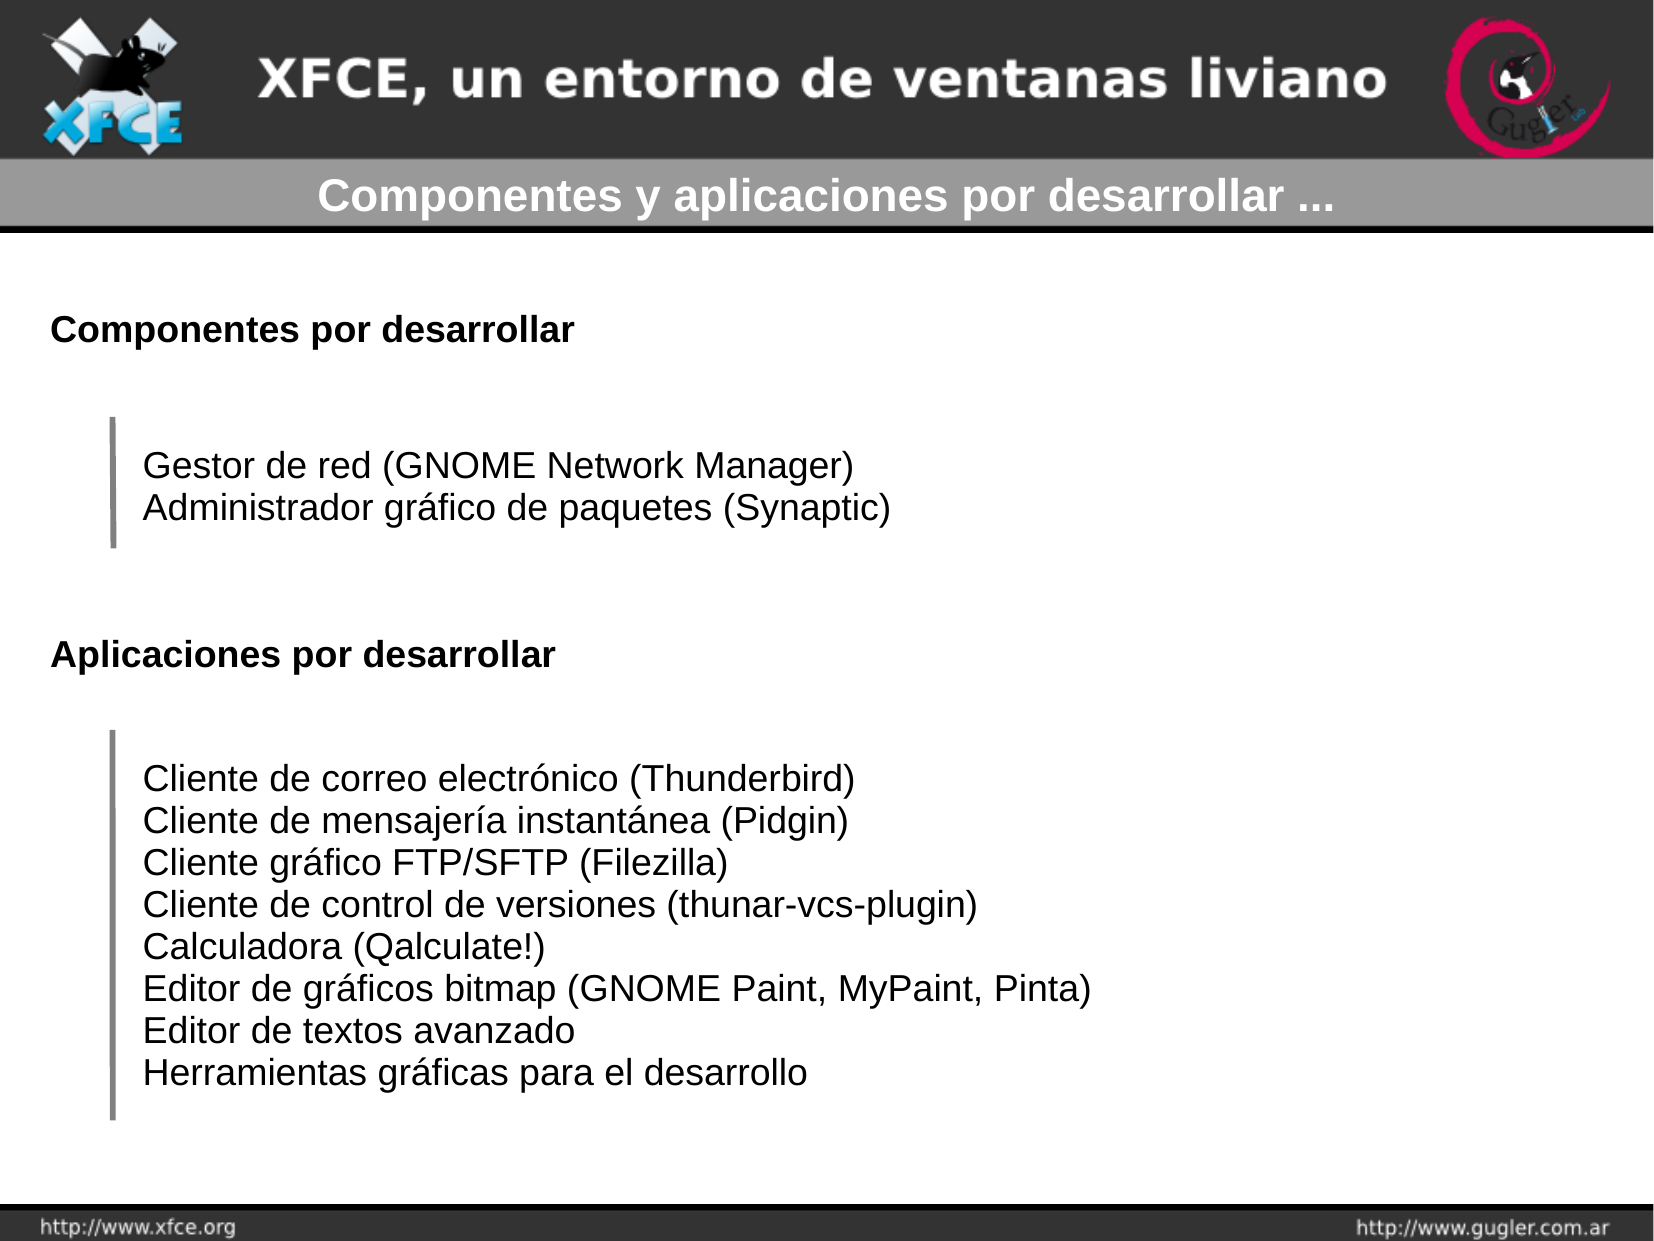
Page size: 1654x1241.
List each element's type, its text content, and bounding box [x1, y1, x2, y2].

text_box Gestor de red (GNOME Network Manager) Administrador gráfico de paquetes (Synaptic) [127, 436, 1613, 536]
text_box Aplicaciones por desarrollar [35, 626, 1630, 684]
text_box Cliente de correo electrónico (Thunderbird) Cliente de mensajería instantánea (Pidgin) Cliente gráfico FTP/SFTP (Filezilla) Cliente de control de versiones (thunar-vcs-plugin) Calculadora (Qalculate!) Editor de gráficos bitmap (GNOME Paint, MyPaint, Pinta) Editor de textos avanzado Herramientas gráficas para el desarrollo [127, 749, 1613, 1101]
picture [0, 1204, 1654, 1241]
picture [0, 229, 1654, 234]
picture [0, 0, 1654, 162]
text_box Componentes por desarrollar [35, 301, 1630, 359]
text_box Componentes y aplicaciones por desarrollar ... [0, 162, 1654, 229]
